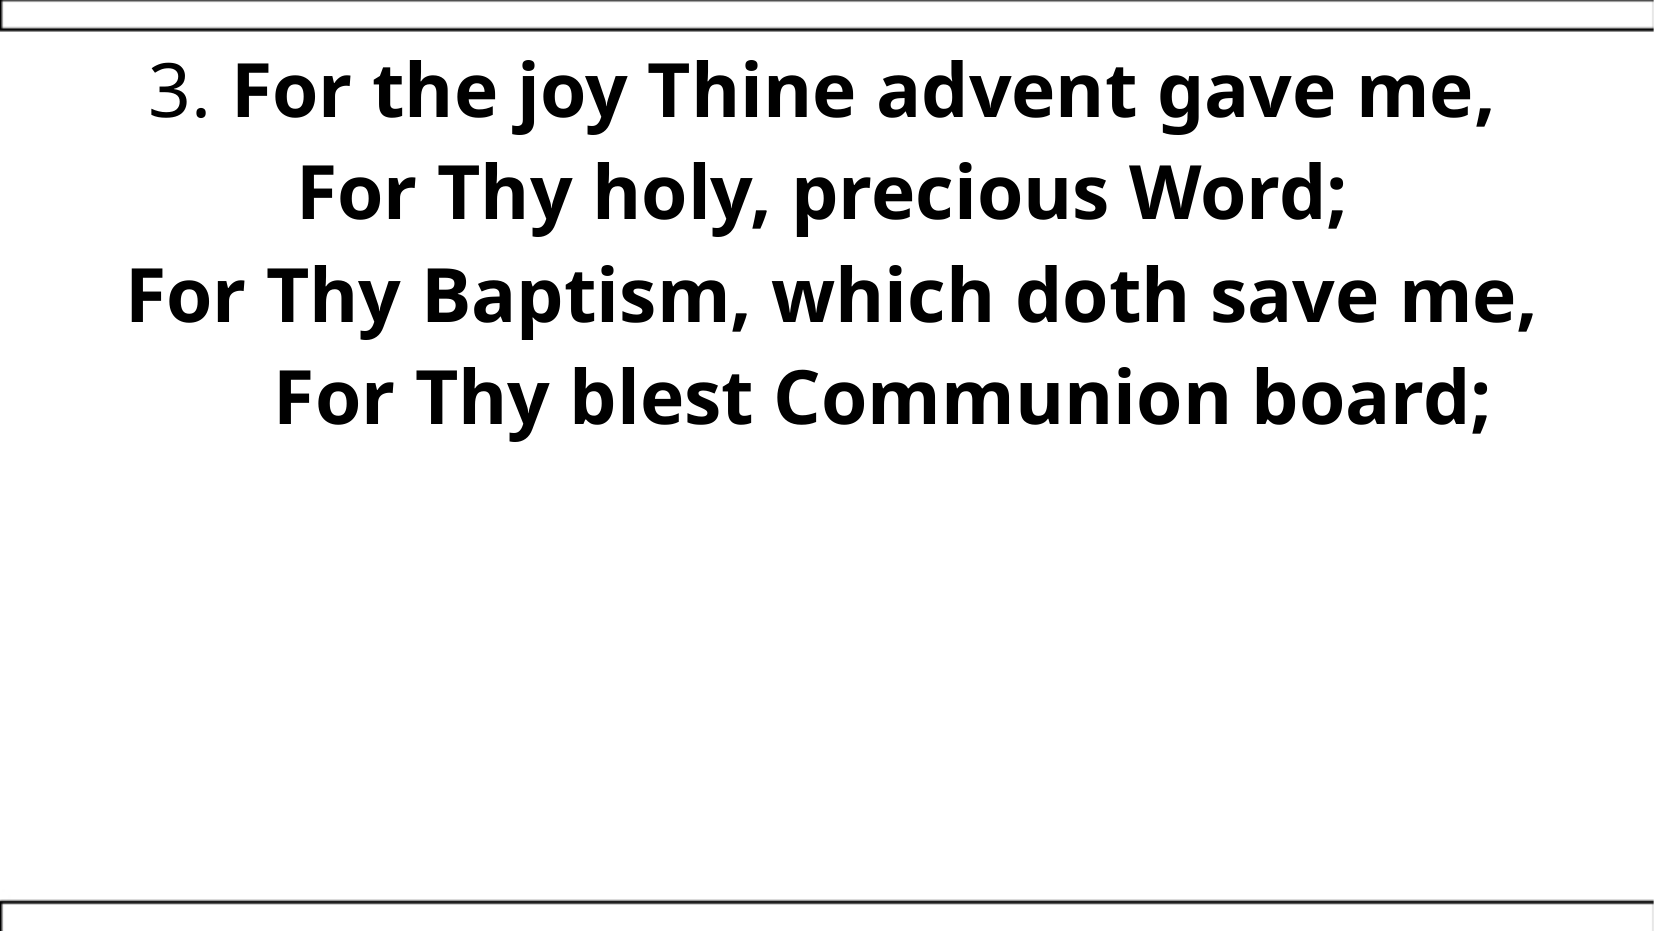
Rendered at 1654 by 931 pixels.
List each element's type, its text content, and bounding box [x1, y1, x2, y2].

text_box 3. For the joy Thine advent gave me, For Thy holy, precious Word; For Thy Baptism, which doth save me, For Thy blest Communion board; [105, 30, 1561, 445]
picture [0, 0, 1654, 931]
